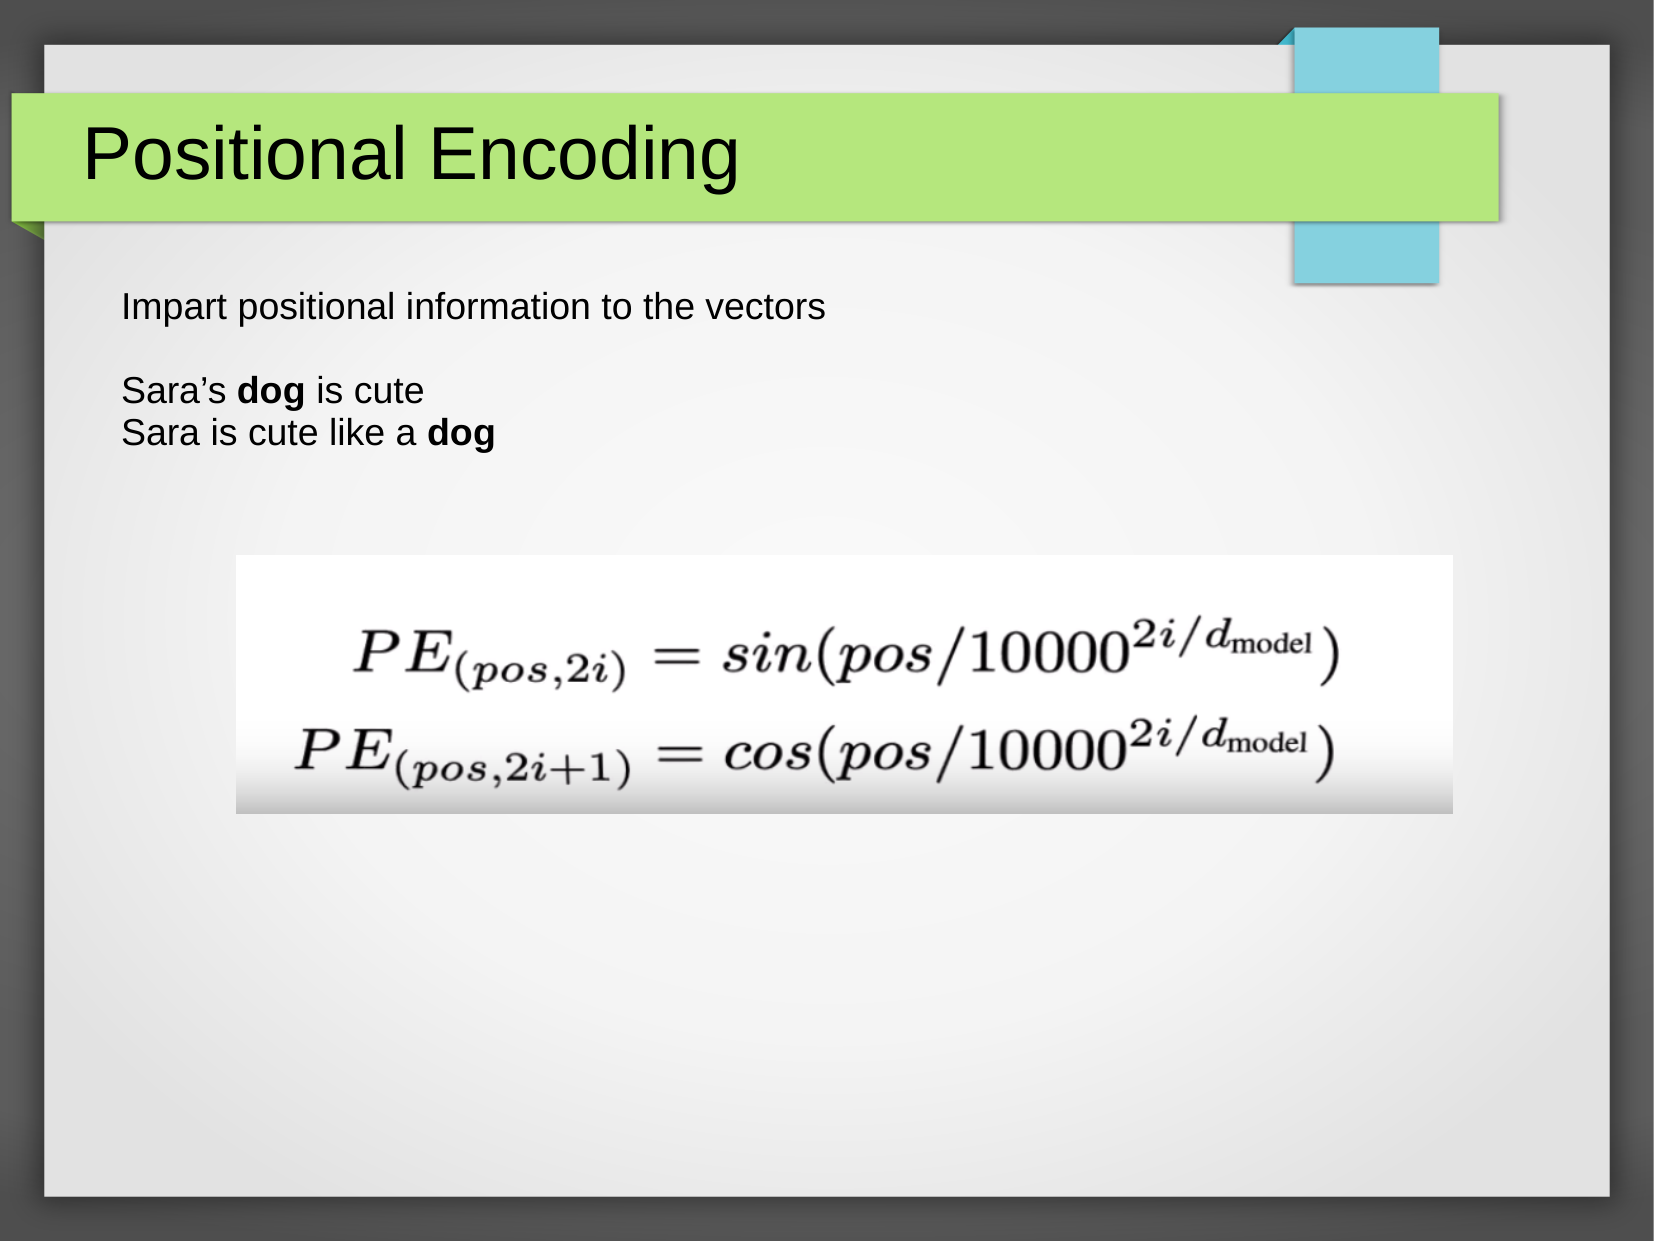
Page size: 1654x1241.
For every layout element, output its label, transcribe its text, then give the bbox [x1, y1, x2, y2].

picture [0, 0, 1654, 1241]
text_box Impart positional information to the vectors Sara’s dog is cute Sara is cute like a dog [106, 277, 1087, 461]
title Positional Encoding [82, 94, 1264, 213]
